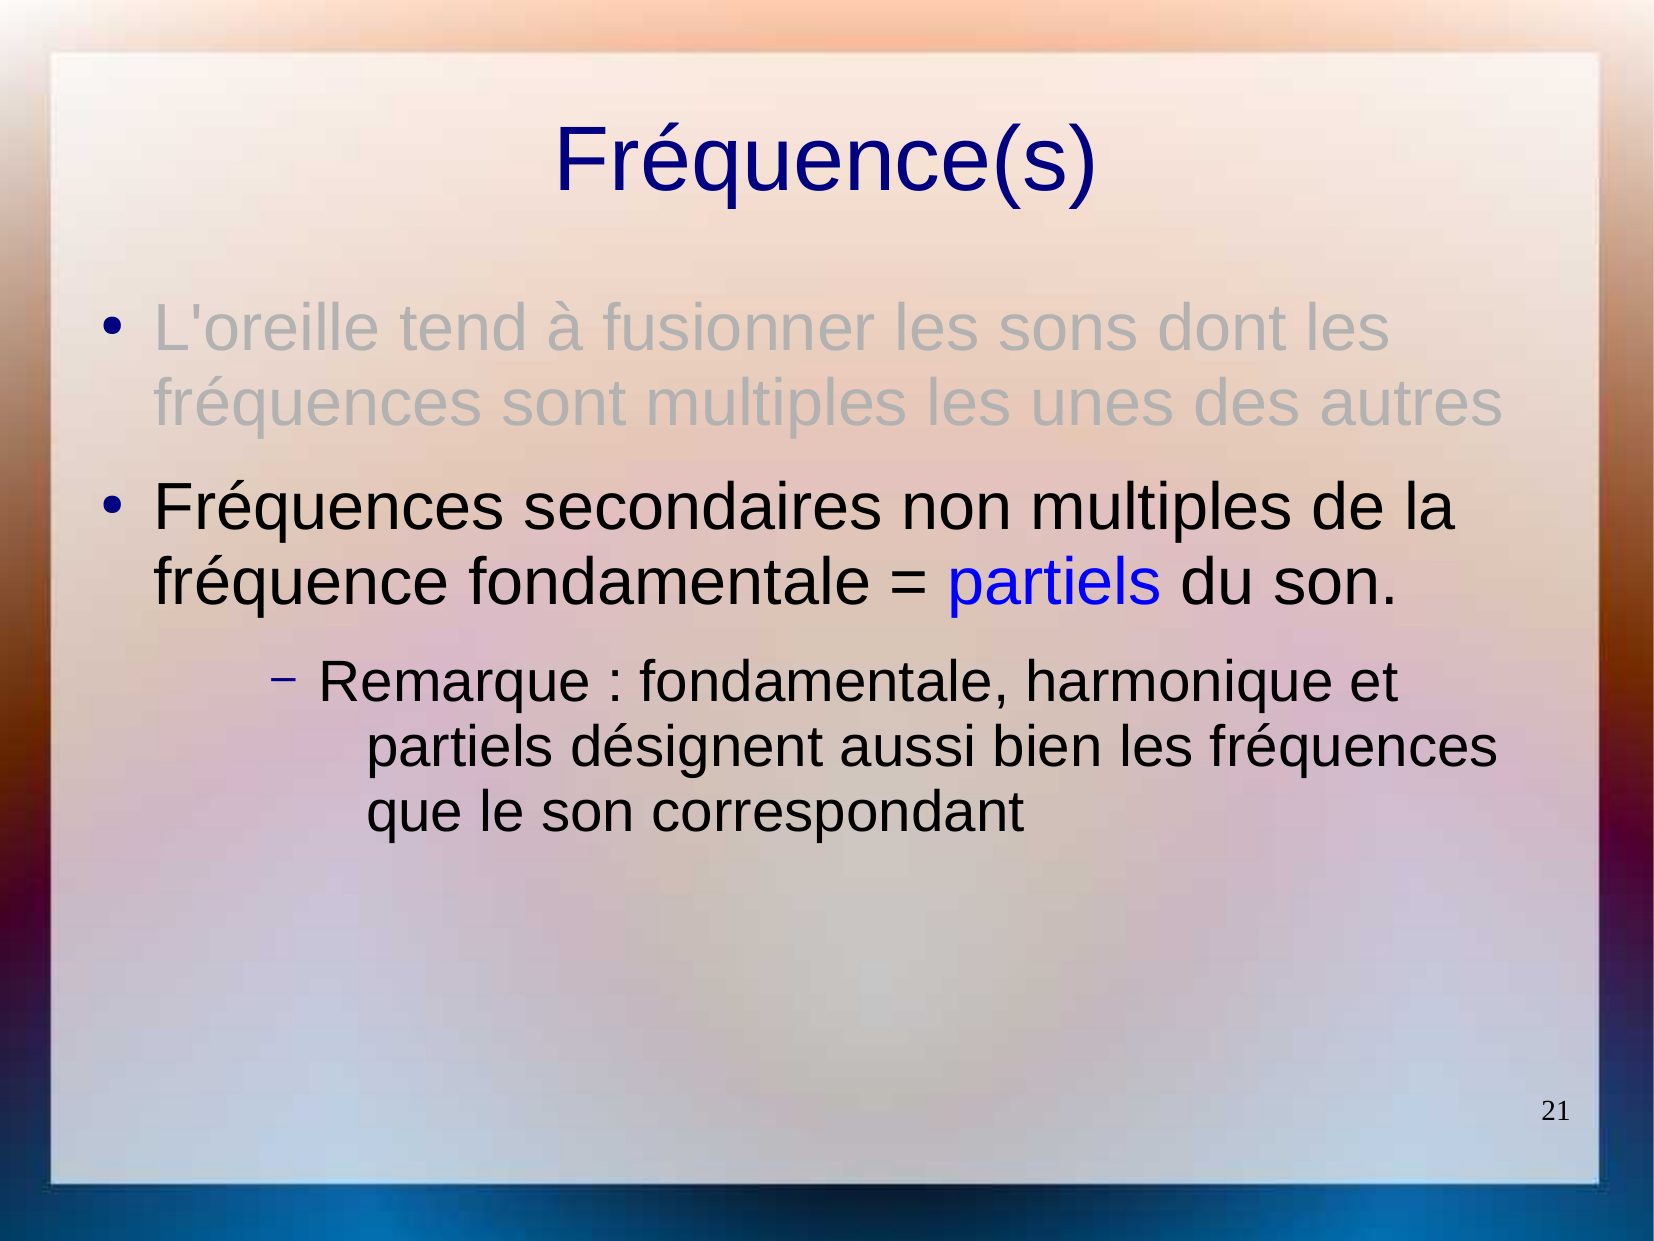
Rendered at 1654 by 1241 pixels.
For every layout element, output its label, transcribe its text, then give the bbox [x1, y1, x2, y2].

list L'oreille tend à fusionner les sons dont les fréquences sont multiples les unes des autres Fréquences secondaires non multiples de la fréquence fondamentale = partiels du son. Remarque : fondamentale, harmonique et partiels désignent aussi bien les fréquences que le son correspondant [82, 290, 1571, 1109]
picture [0, 0, 1654, 1241]
title Fréquence(s) [82, 55, 1571, 263]
